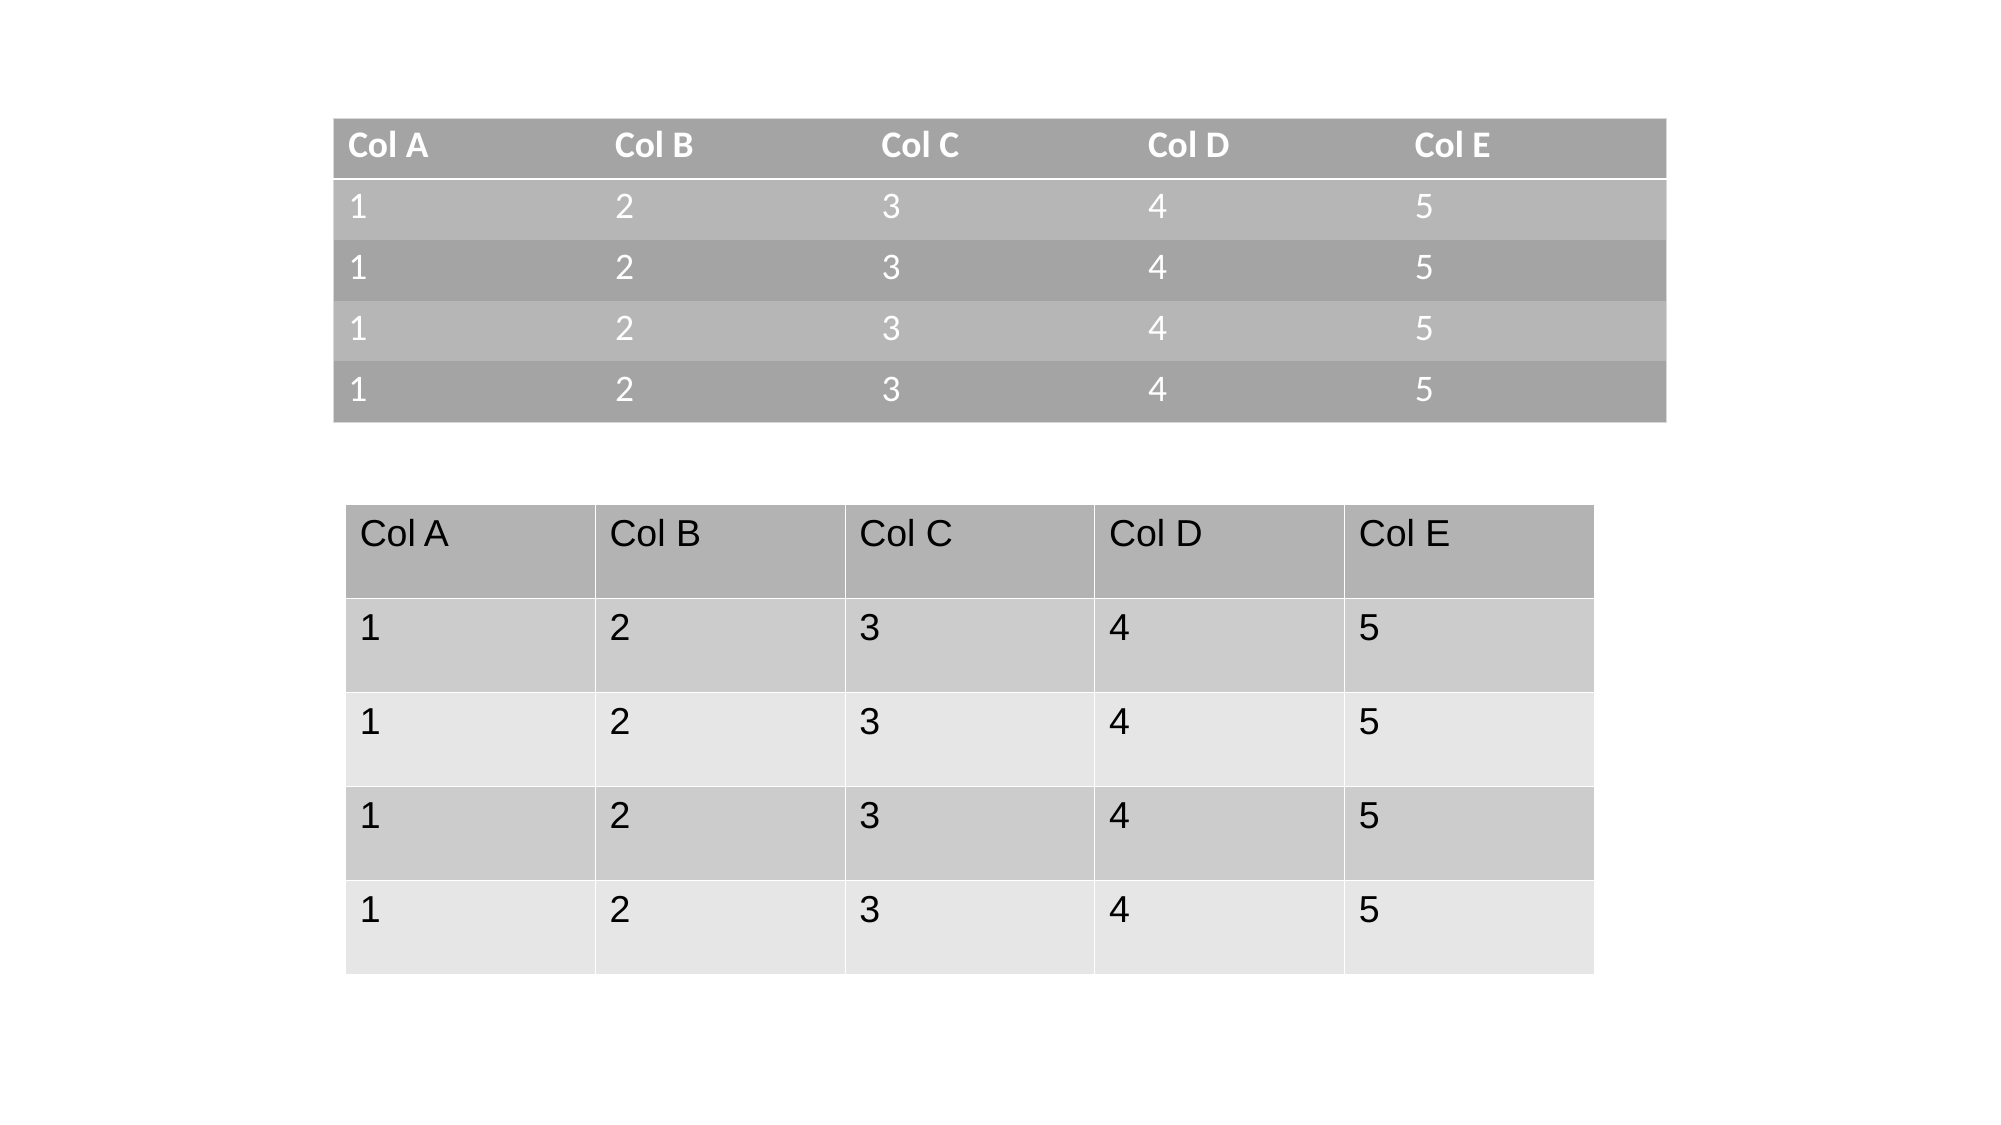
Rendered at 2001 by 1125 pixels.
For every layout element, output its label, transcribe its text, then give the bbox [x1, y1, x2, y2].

table_header Col C [846, 505, 1094, 598]
table_cell 4 [1095, 881, 1344, 974]
table_cell 1 [346, 599, 595, 692]
table_header Col B [600, 119, 867, 178]
table_cell 1 [334, 301, 600, 361]
table_cell 3 [867, 180, 1133, 240]
table_cell 2 [596, 787, 845, 880]
table_cell 1 [346, 693, 595, 786]
table_cell 5 [1345, 881, 1594, 974]
table_cell 2 [600, 361, 867, 422]
table_cell 2 [596, 693, 845, 786]
table_cell 5 [1400, 180, 1666, 240]
table_cell 2 [600, 301, 867, 361]
table_cell 2 [596, 599, 845, 692]
table_cell 1 [346, 881, 595, 974]
table_cell 5 [1345, 787, 1594, 880]
table_cell 5 [1345, 693, 1594, 786]
table_header Col E [1400, 119, 1666, 178]
table_header Col D [1095, 505, 1344, 598]
table_cell 4 [1133, 240, 1400, 301]
table_header Col B [596, 505, 845, 598]
table_cell 2 [600, 180, 867, 240]
table_cell 5 [1400, 301, 1666, 361]
table_cell 5 [1345, 599, 1594, 692]
table_cell 1 [334, 240, 600, 301]
table_cell 3 [867, 301, 1133, 361]
table_cell 4 [1095, 599, 1344, 692]
table_cell 4 [1095, 693, 1344, 786]
table_cell 4 [1133, 301, 1400, 361]
table_cell 3 [867, 361, 1133, 422]
table_cell 5 [1400, 361, 1666, 422]
table_cell 4 [1133, 361, 1400, 422]
table_cell 3 [846, 881, 1094, 974]
table_header Col A [334, 119, 600, 178]
table_cell 3 [867, 240, 1133, 301]
table_cell 2 [600, 240, 867, 301]
table_cell 1 [334, 180, 600, 240]
table_header Col C [867, 119, 1133, 178]
table_cell 4 [1095, 787, 1344, 880]
table_cell 3 [846, 693, 1094, 786]
table_header Col D [1133, 119, 1400, 178]
table_cell 1 [334, 361, 600, 422]
table_cell 4 [1133, 180, 1400, 240]
table_cell 1 [346, 787, 595, 880]
table_cell 3 [846, 599, 1094, 692]
table_cell 5 [1400, 240, 1666, 301]
table_header Col E [1345, 505, 1594, 598]
table_cell 3 [846, 787, 1094, 880]
table_cell 2 [596, 881, 845, 974]
table_header Col A [346, 505, 595, 598]
